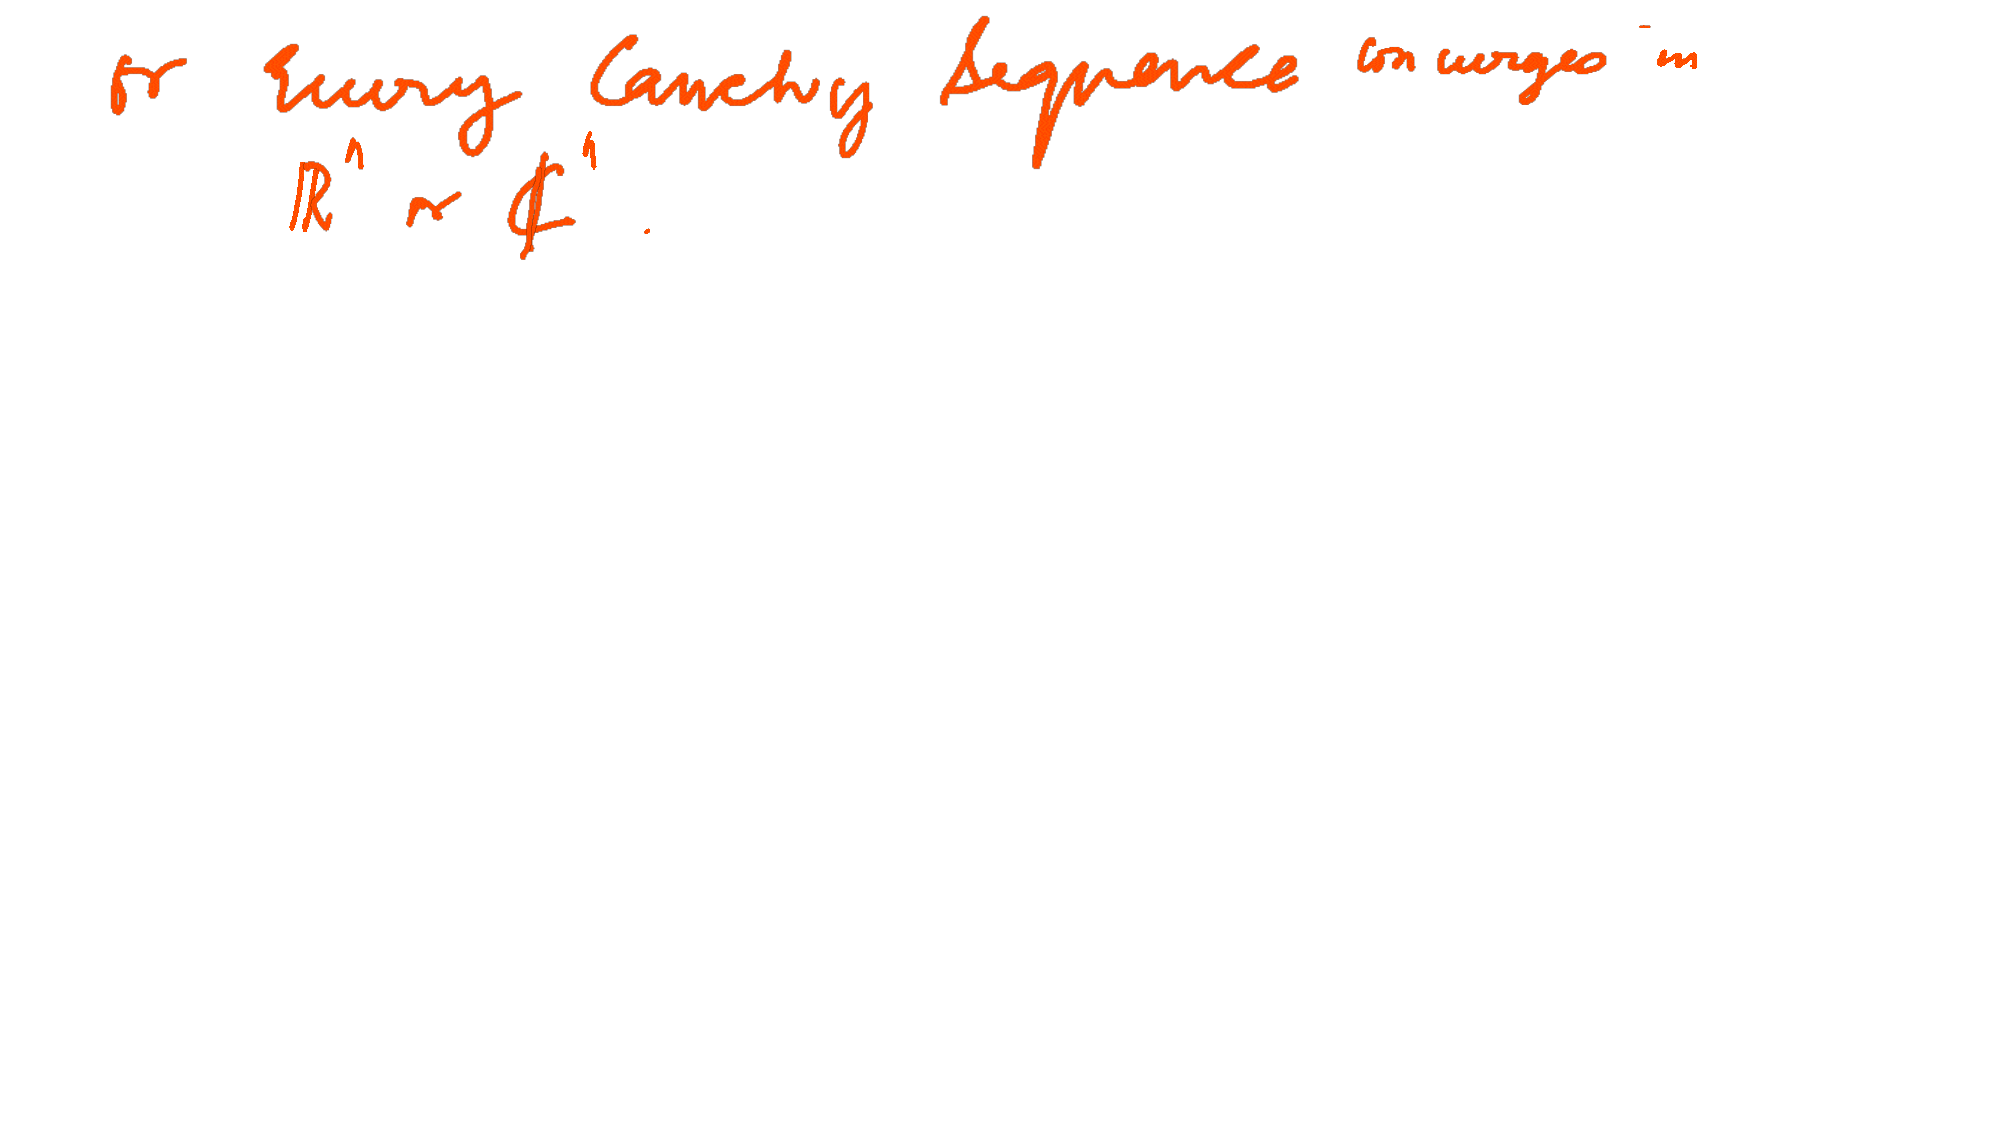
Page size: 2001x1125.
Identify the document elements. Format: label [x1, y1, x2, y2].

picture [581, 26, 881, 167]
picture [639, 224, 655, 239]
picture [1633, 21, 1656, 32]
picture [1349, 30, 1423, 80]
picture [102, 47, 196, 123]
picture [399, 184, 470, 235]
picture [930, 5, 1309, 179]
picture [254, 35, 602, 269]
picture [1428, 41, 1616, 113]
picture [1649, 42, 1706, 75]
